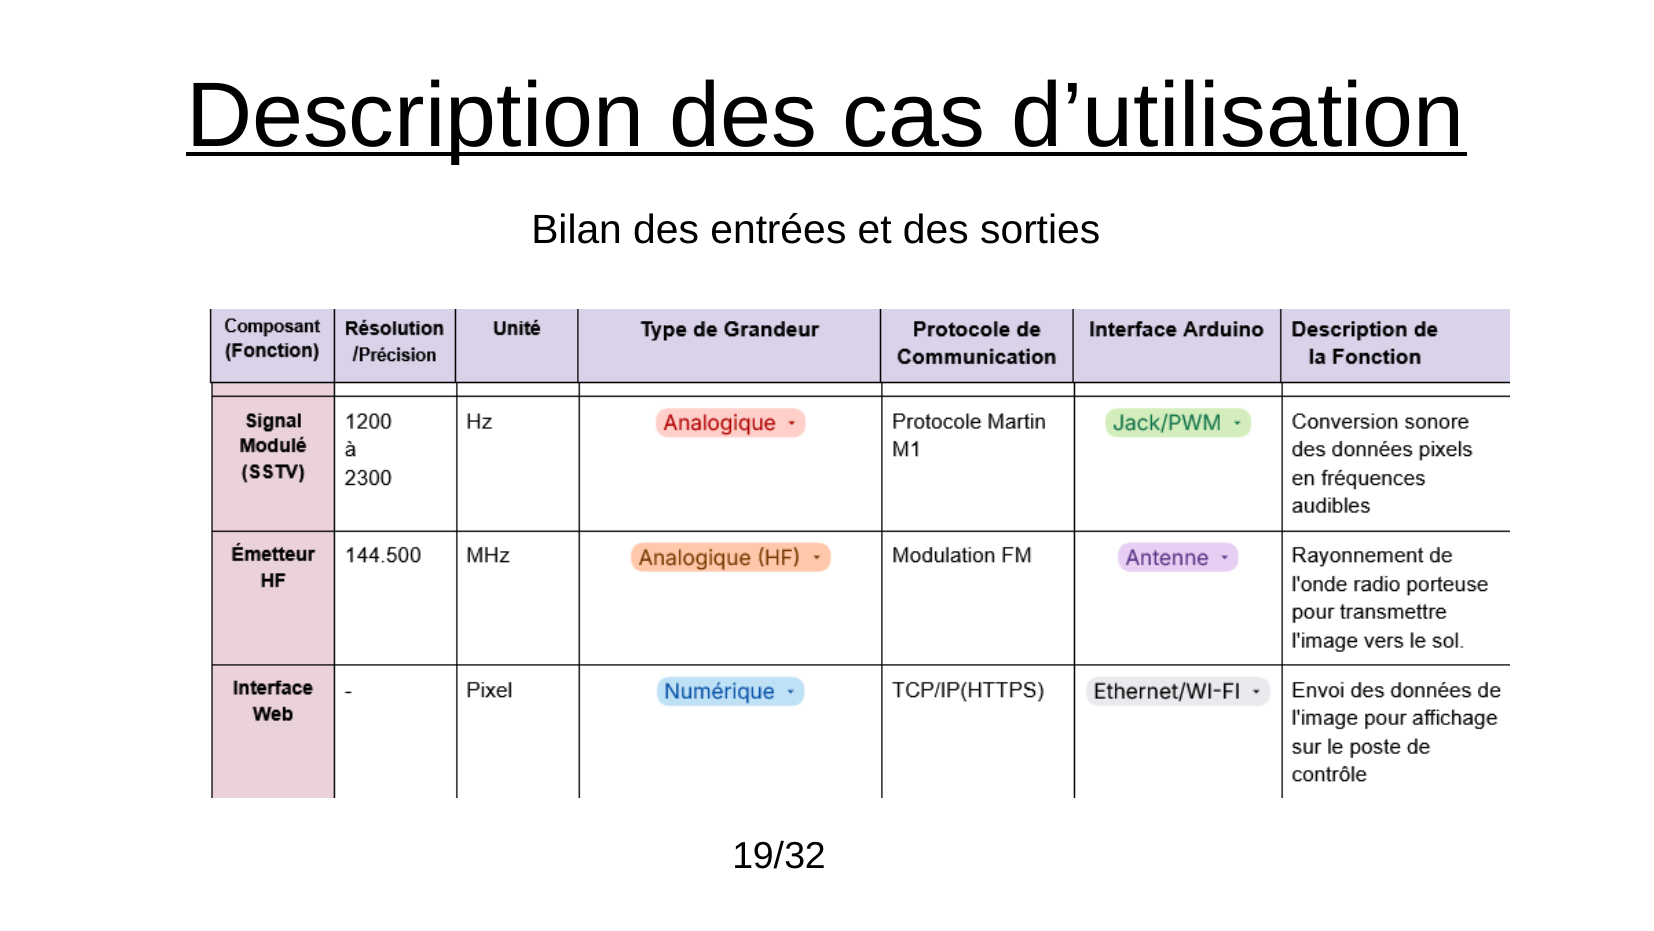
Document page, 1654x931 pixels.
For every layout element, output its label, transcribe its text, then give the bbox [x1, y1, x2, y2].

text_box <numéro>/32 [717, 826, 1345, 884]
picture [206, 309, 1510, 798]
list Bilan des entrées et des sorties [47, 206, 1536, 747]
title Description des cas d’utilisation [82, 37, 1571, 193]
